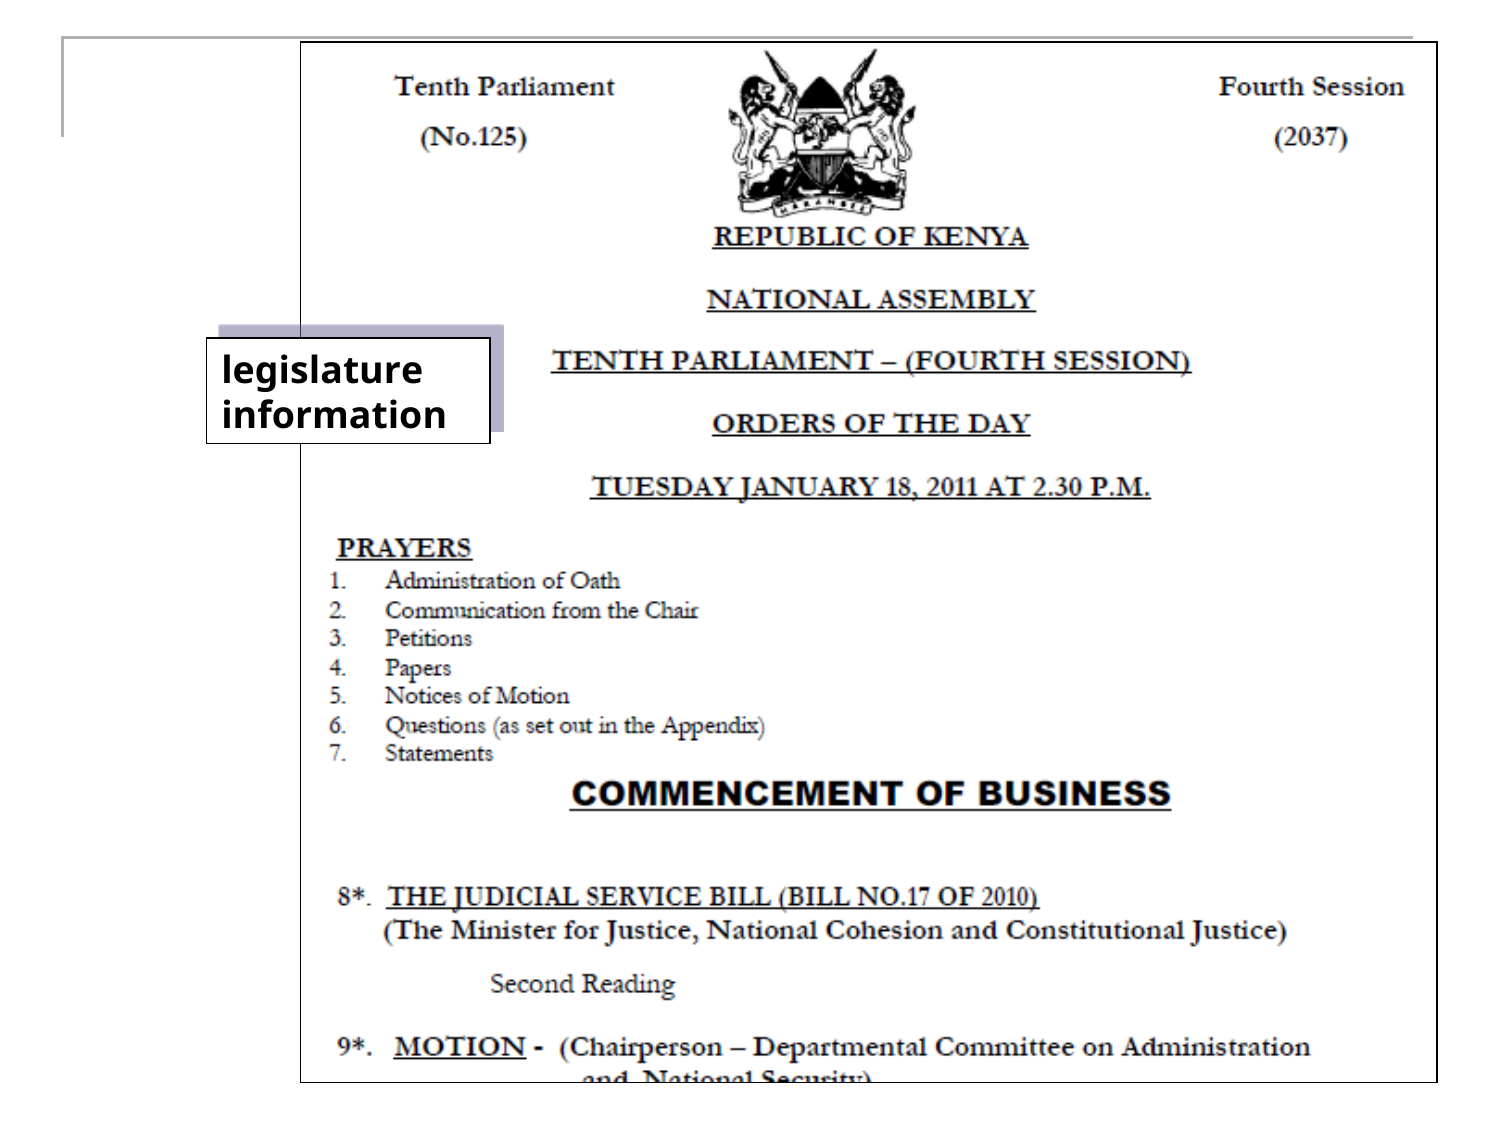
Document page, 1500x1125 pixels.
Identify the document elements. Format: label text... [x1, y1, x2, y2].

picture [301, 42, 1437, 1082]
text_box legislature information [206, 337, 491, 444]
